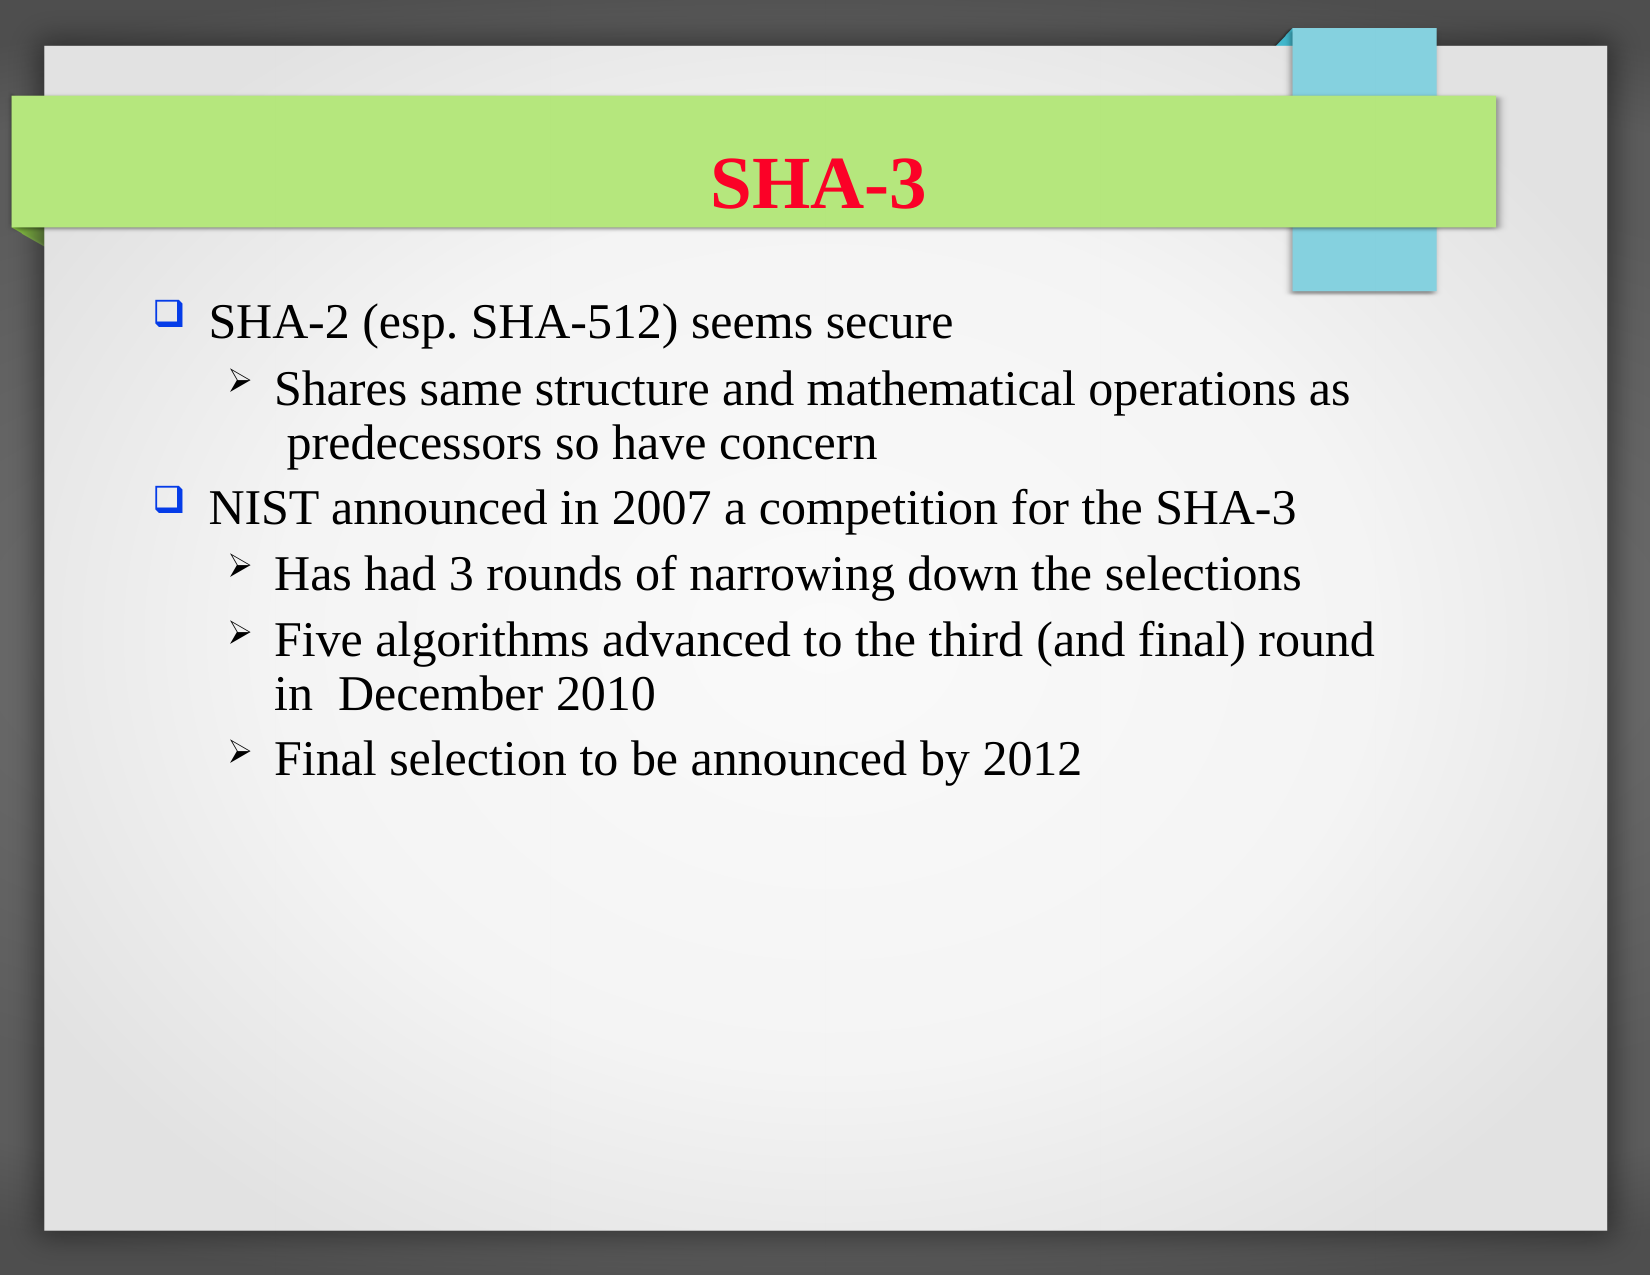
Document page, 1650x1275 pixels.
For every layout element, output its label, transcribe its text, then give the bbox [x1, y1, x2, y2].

text_box SHA-2 (esp. SHA-512) seems secure Shares same structure and mathematical operations as predecessors so have concern NIST announced in 2007 a competition for the SHA-3 Has had 3 rounds of narrowing down the selections Five algorithms advanced to the third (and final) round in December 2010 Final selection to be announced by 2012 [150, 280, 1427, 786]
picture [0, 0, 1650, 1275]
title SHA-3 [708, 131, 930, 280]
